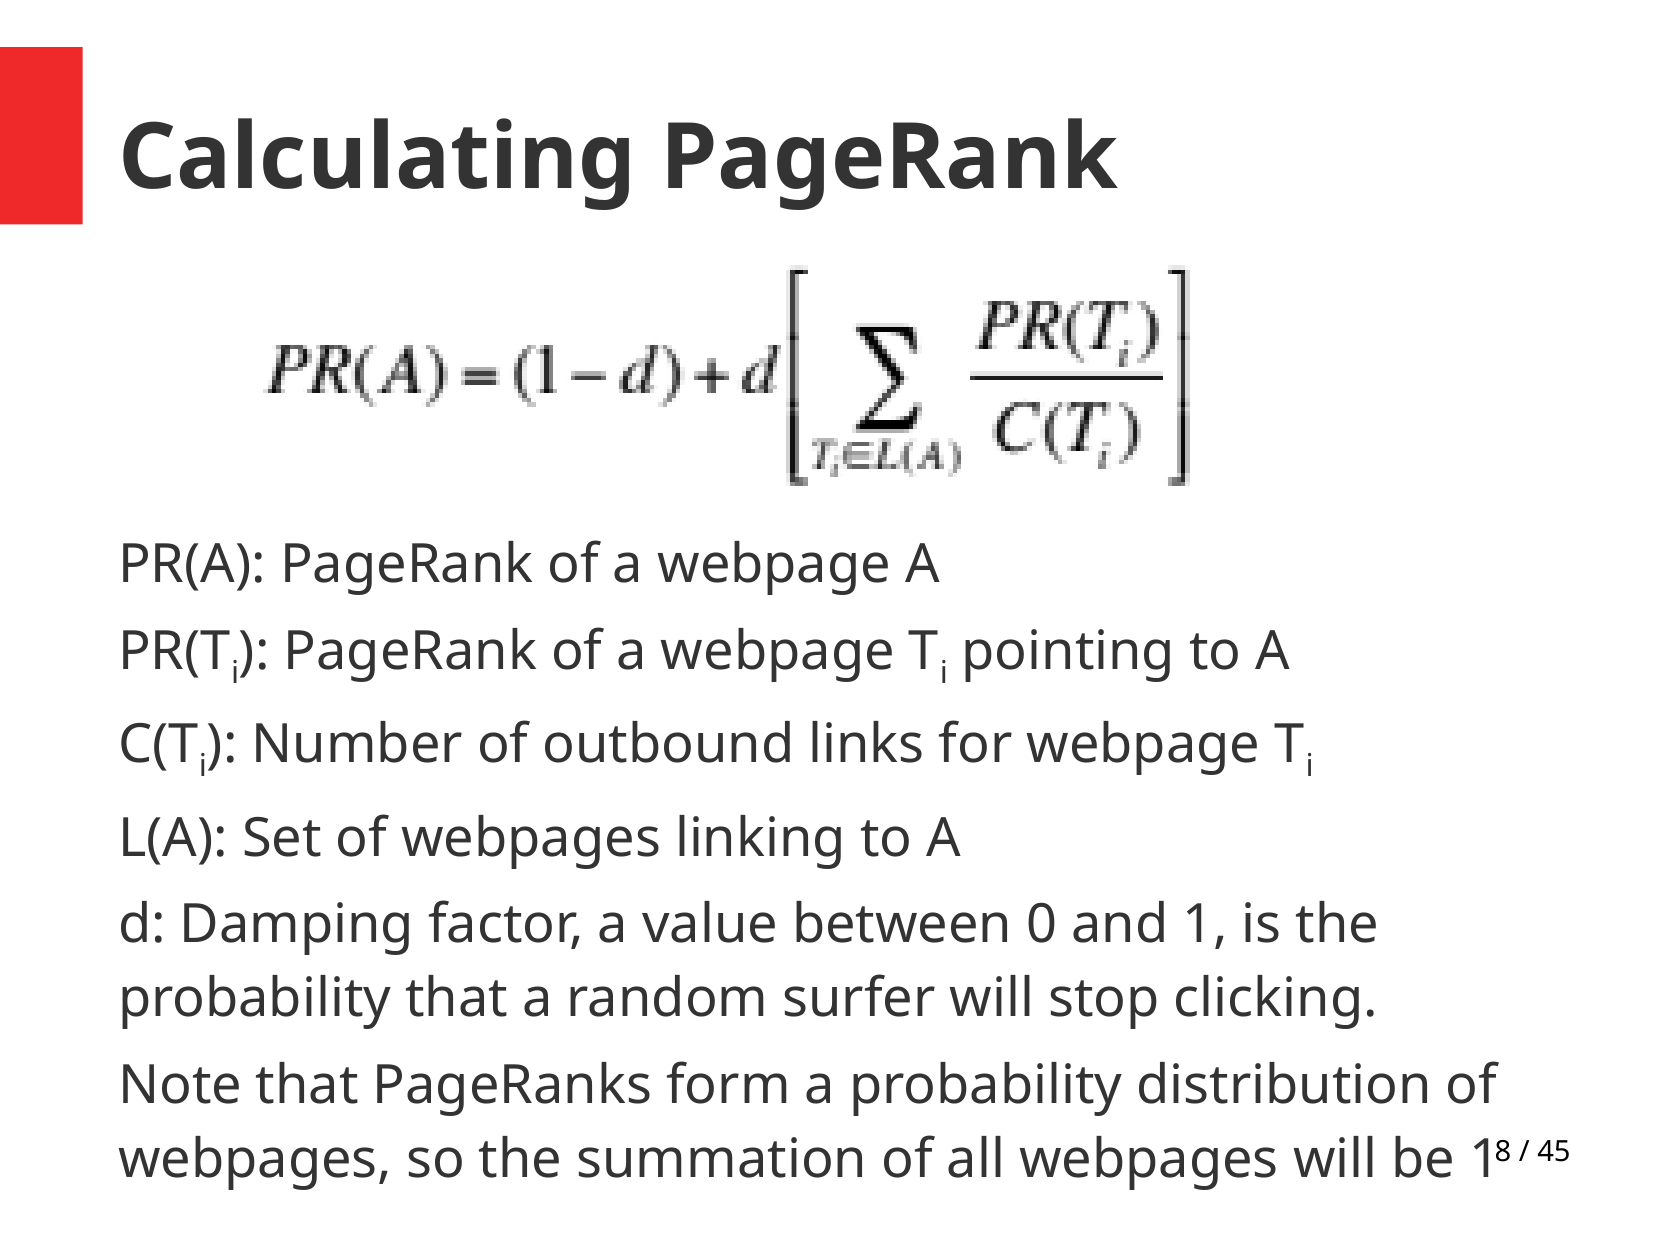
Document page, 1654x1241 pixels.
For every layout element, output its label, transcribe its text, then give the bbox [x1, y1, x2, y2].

list PR(A): PageRank of a webpage A PR(Ti): PageRank of a webpage Ti pointing to A C(Ti): Number of outbound links for webpage Ti L(A): Set of webpages linking to A d: Damping factor, a value between 0 and 1, is the probability that a random surfer will stop clicking. Note that PageRanks form a probability distribution of webpages, so the summation of all webpages will be 1 [118, 525, 1536, 1171]
picture [255, 257, 1191, 496]
title Calculating PageRank [118, 49, 1571, 257]
